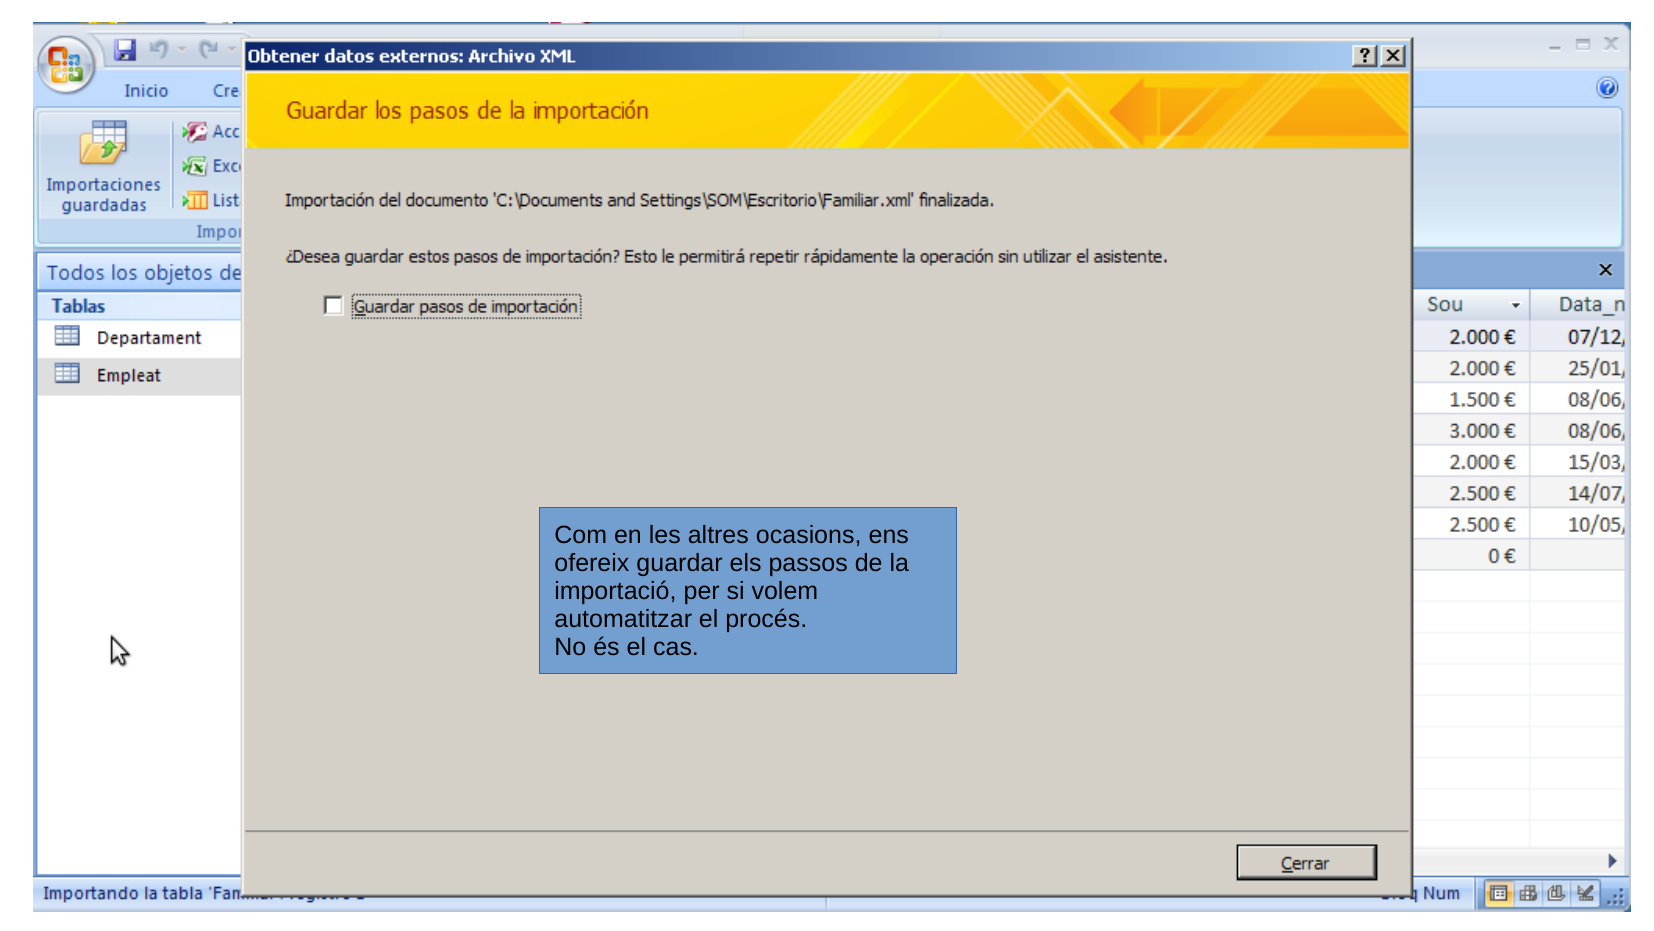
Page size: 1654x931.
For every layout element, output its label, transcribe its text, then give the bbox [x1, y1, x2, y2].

text_box Com en les altres ocasions, ens ofereix guardar els passos de la importació, per si volem automatitzar el procés. No és el cas. [539, 507, 957, 674]
picture [33, 22, 1631, 912]
